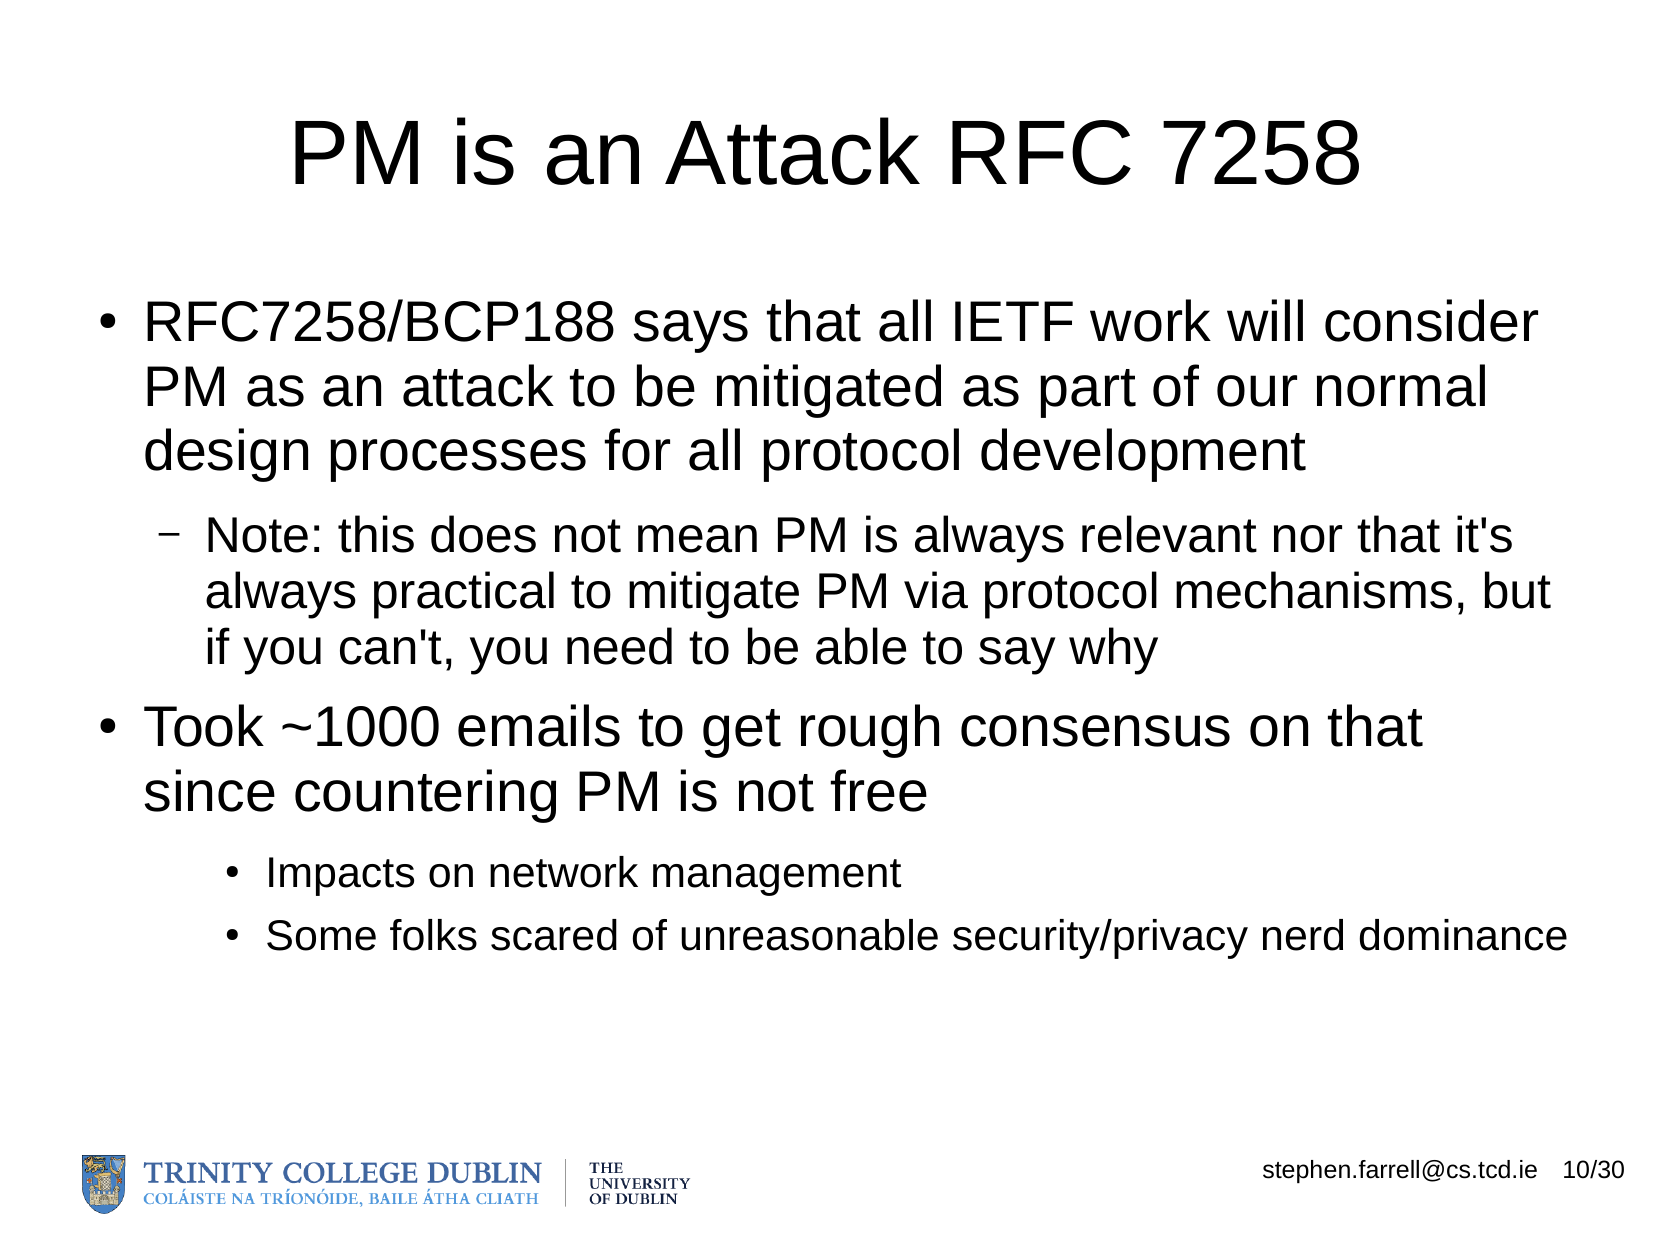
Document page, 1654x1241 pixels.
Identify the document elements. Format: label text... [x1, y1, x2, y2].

picture [82, 1155, 694, 1214]
list RFC7258/BCP188 says that all IETF work will consider PM as an attack to be mitigated as part of our normal design processes for all protocol development Note: this does not mean PM is always relevant nor that it's always practical to mitigate PM via protocol mechanisms, but if you can't, you need to be able to say why Took ~1000 emails to get rough consensus on that since countering PM is not free Impacts on network management Some folks scared of unreasonable security/privacy nerd dominance [82, 290, 1571, 1010]
title PM is an Attack RFC 7258 [82, 49, 1571, 257]
